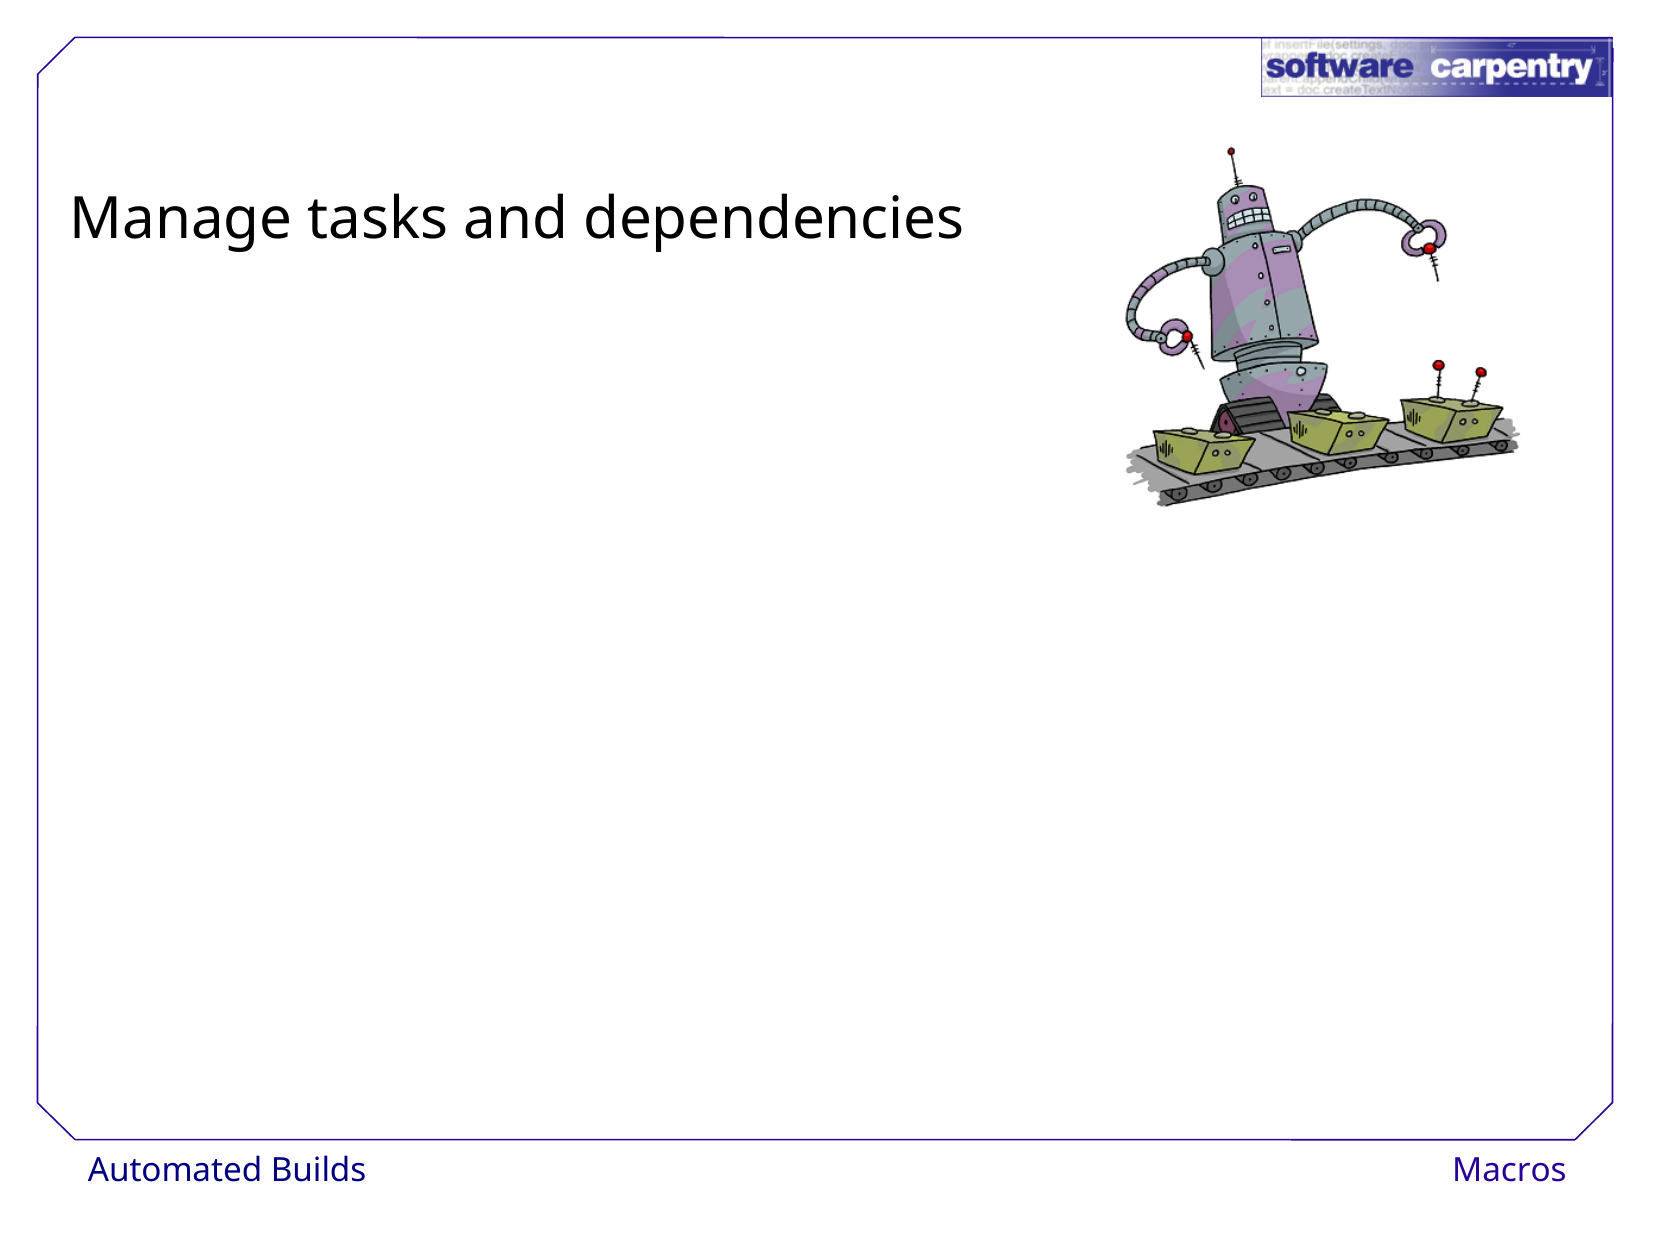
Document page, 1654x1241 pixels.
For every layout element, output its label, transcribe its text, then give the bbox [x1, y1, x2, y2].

text_box Manage tasks and dependencies [54, 138, 1110, 259]
picture [1261, 39, 1613, 97]
picture [1110, 128, 1526, 522]
